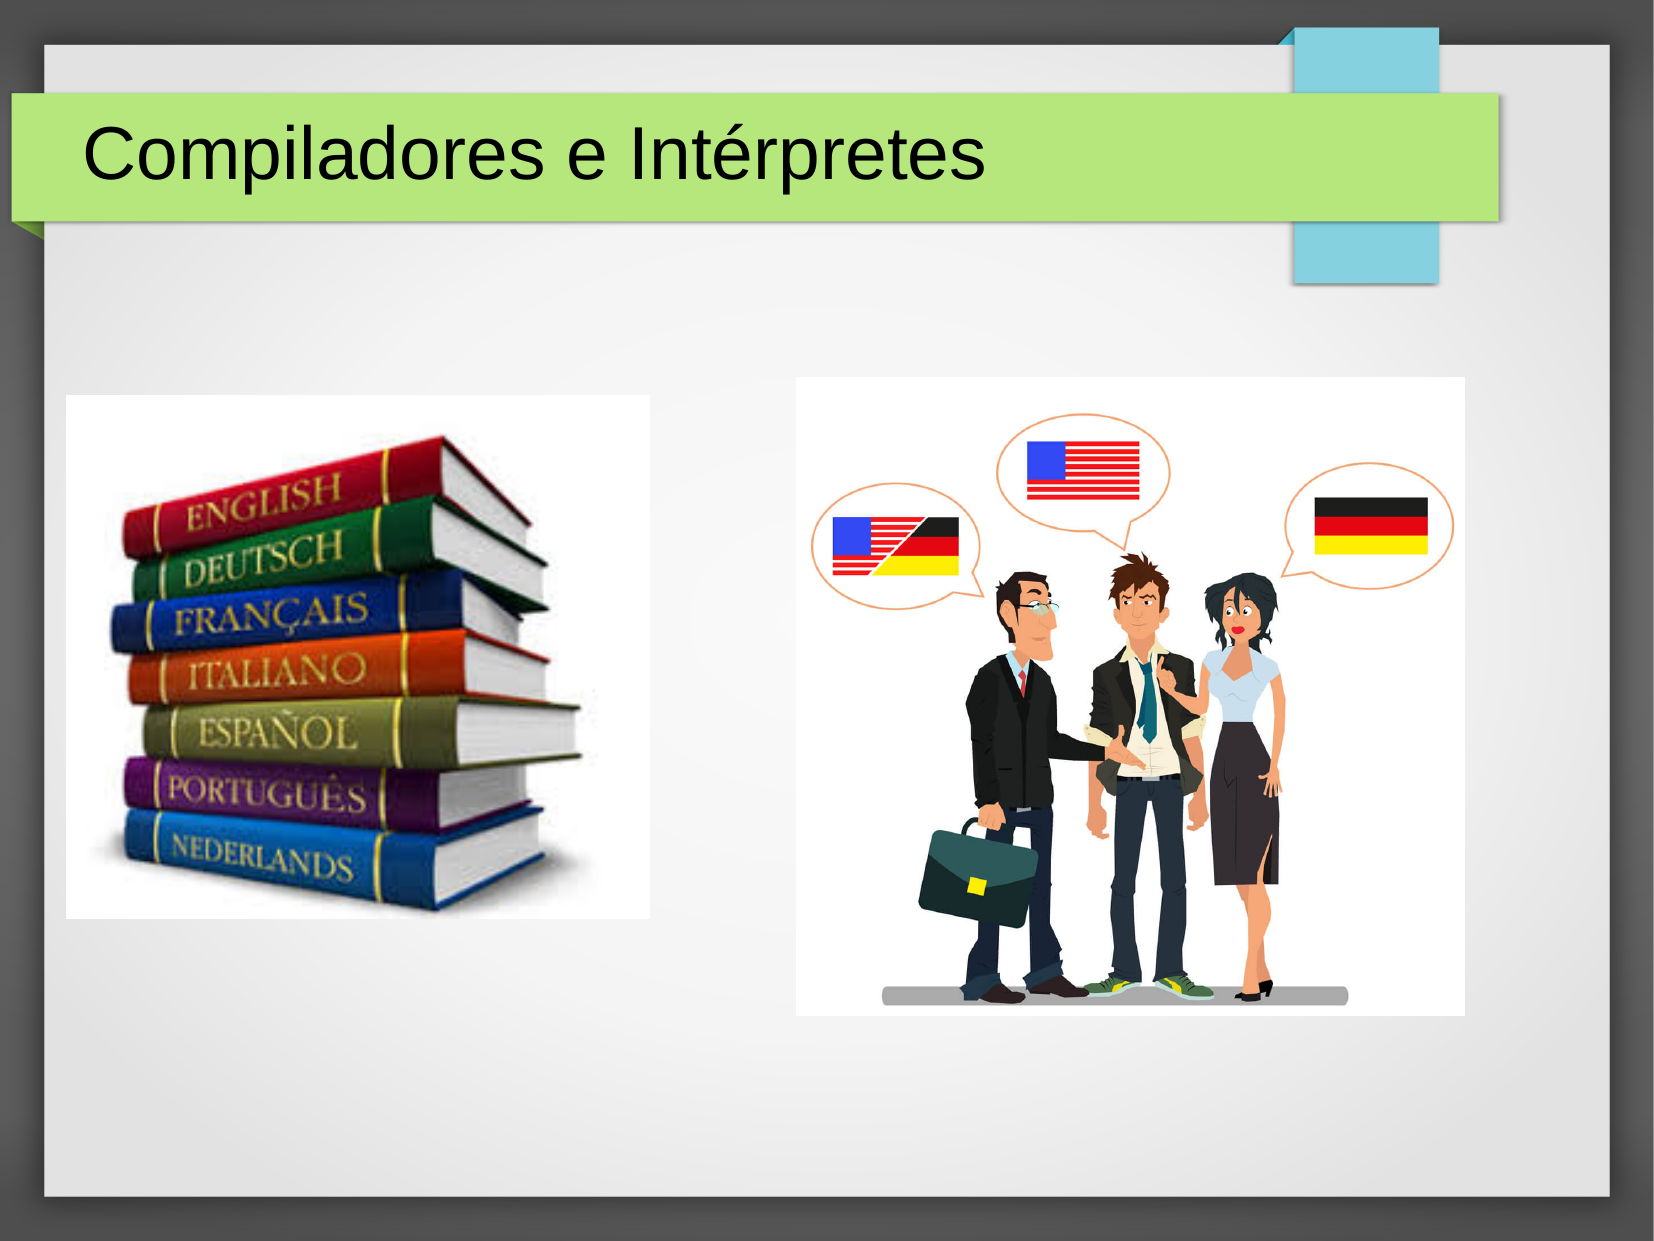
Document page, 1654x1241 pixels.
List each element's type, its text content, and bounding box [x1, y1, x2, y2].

picture [0, 0, 1654, 1241]
title Compiladores e Intérpretes [82, 94, 1264, 213]
